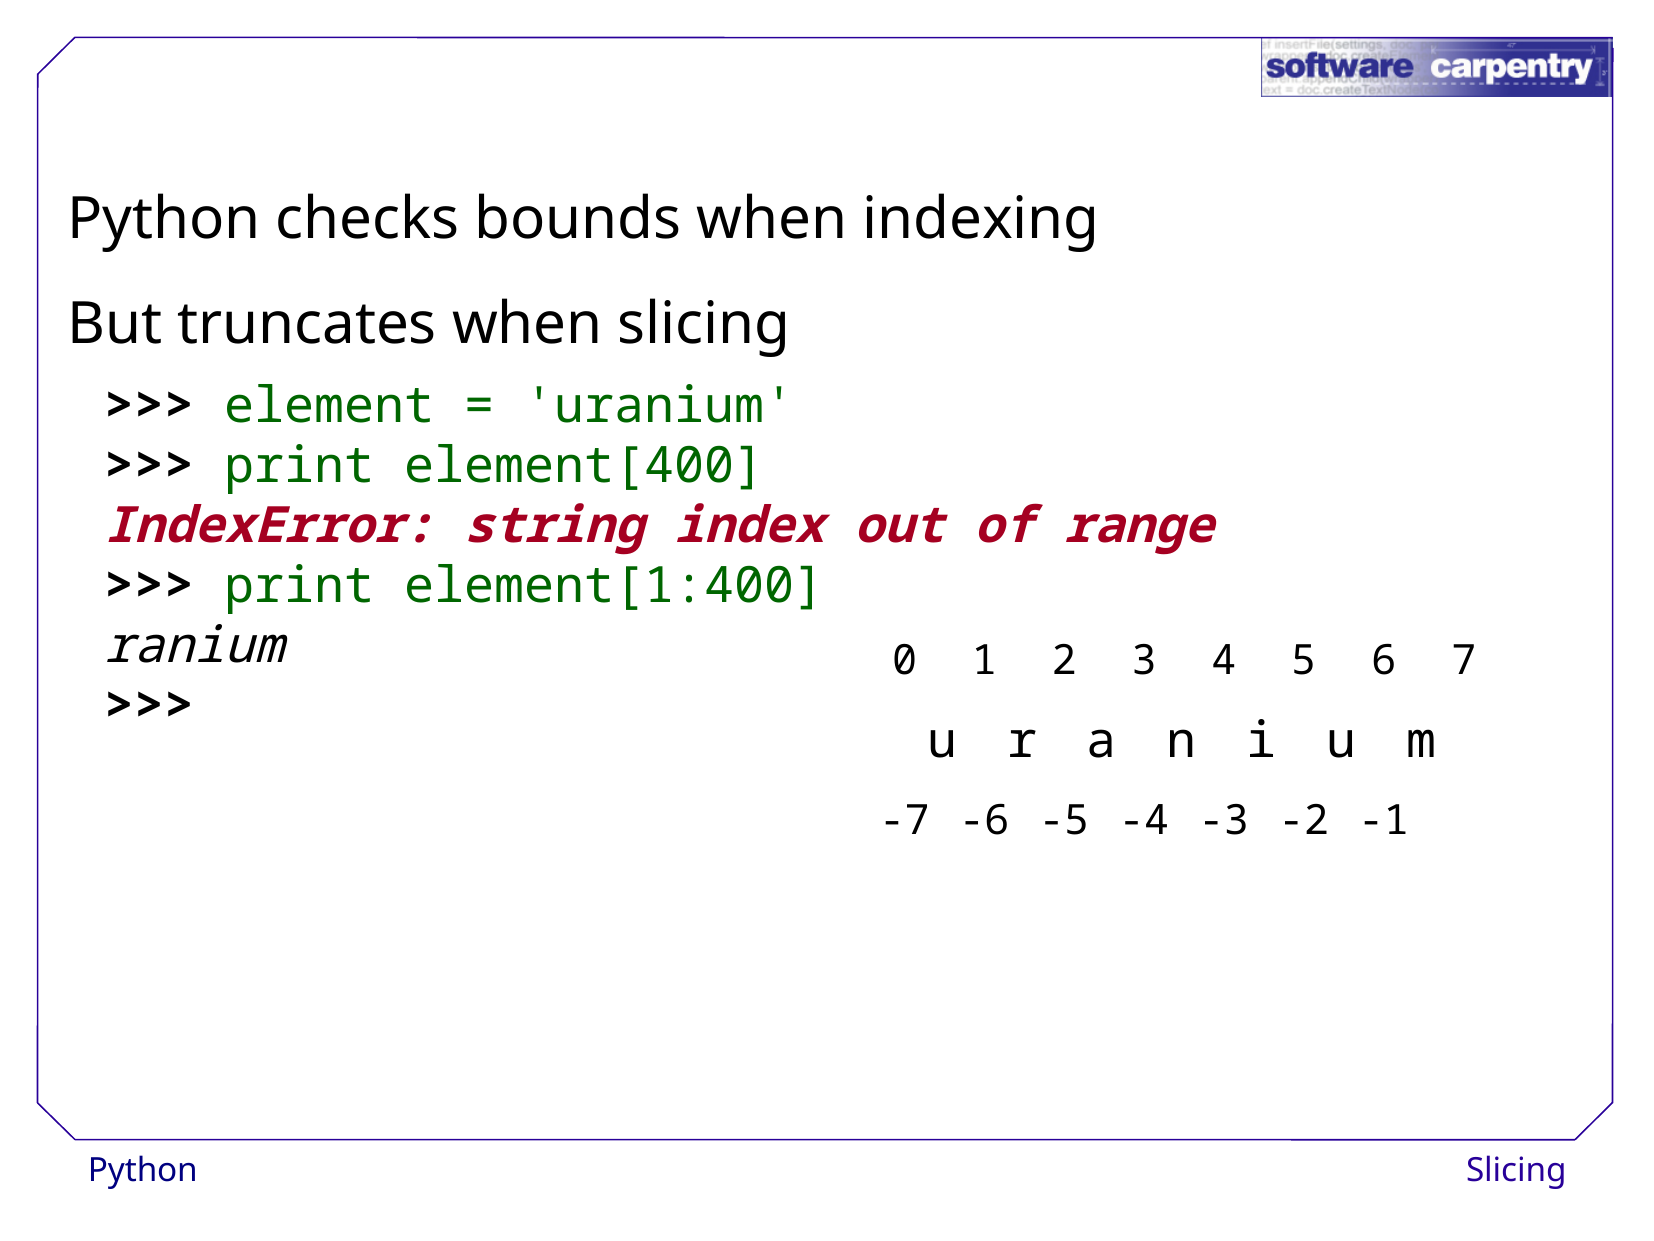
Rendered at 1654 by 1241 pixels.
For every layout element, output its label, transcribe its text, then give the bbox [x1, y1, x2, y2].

table_header n [1142, 705, 1222, 780]
table_header 6 [1344, 629, 1424, 705]
table_header a [1062, 705, 1142, 780]
table_header u [902, 705, 982, 780]
table_header -5 [1024, 790, 1104, 866]
picture [1261, 39, 1613, 97]
table_header 7 [1424, 629, 1504, 705]
table_header 3 [1104, 629, 1184, 705]
table_header -3 [1184, 790, 1264, 866]
table_header -2 [1264, 790, 1344, 866]
text_box >>> element = 'uranium' >>> print element[400] IndexError: string index out of range >>> print element[1:400] ranium >>> [89, 364, 827, 998]
table_header i [1222, 705, 1302, 780]
table_header -1 [1344, 790, 1424, 866]
table_header -6 [945, 790, 1024, 866]
table_header -7 [865, 790, 945, 866]
table_header 1 [945, 629, 1024, 705]
table_header 4 [1184, 629, 1264, 705]
table_header r [982, 705, 1062, 780]
table_header 2 [1024, 629, 1104, 705]
text_box Python checks bounds when indexing But truncates when slicing [52, 137, 1265, 364]
table_header m [1382, 705, 1461, 780]
table_header -4 [1104, 790, 1184, 866]
table_header 0 [865, 629, 945, 705]
table_header 5 [1264, 629, 1344, 705]
table_header u [1302, 705, 1382, 780]
